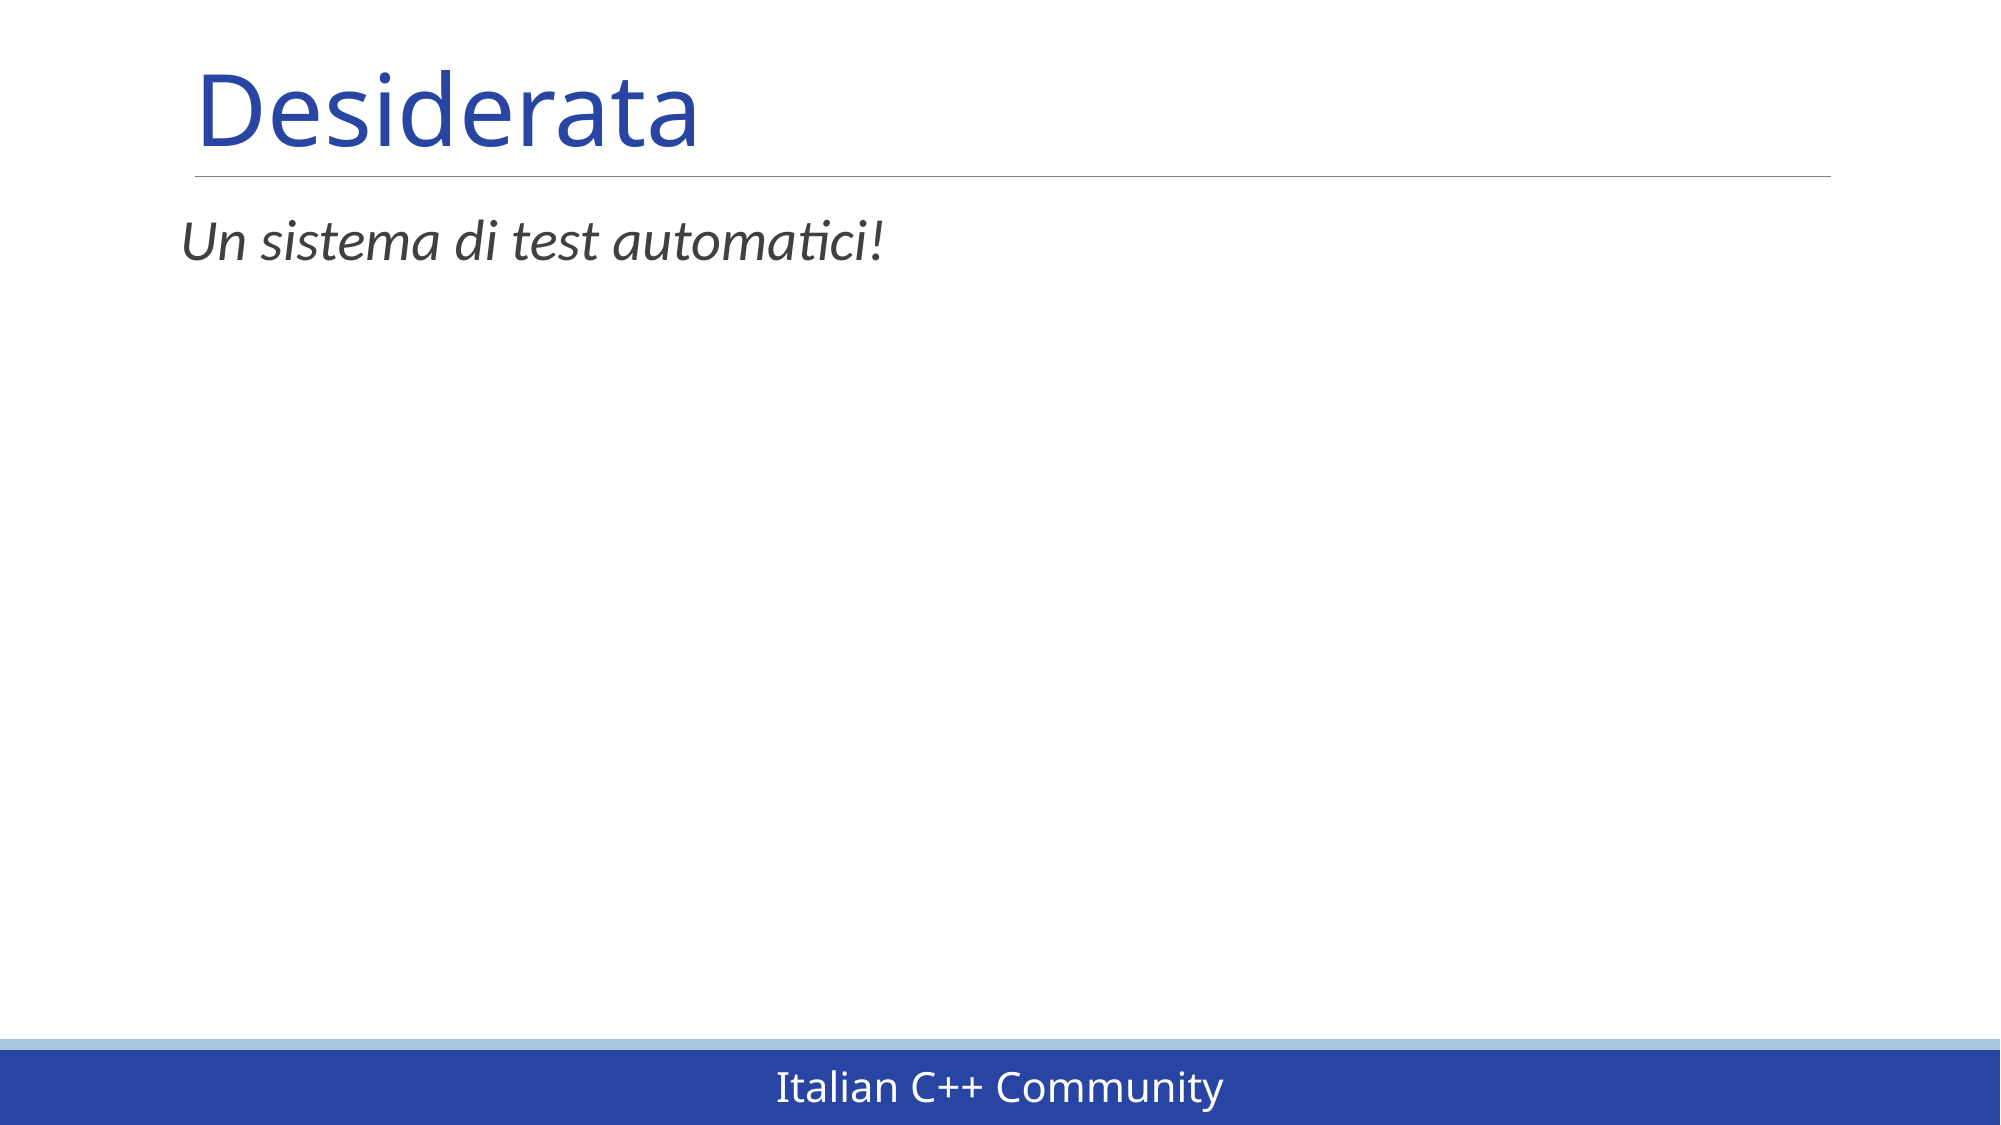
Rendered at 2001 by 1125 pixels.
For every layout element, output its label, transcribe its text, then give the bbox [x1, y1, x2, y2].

title Desiderata [179, 2, 1830, 175]
list Un sistema di test automatici! [179, 202, 1830, 1011]
